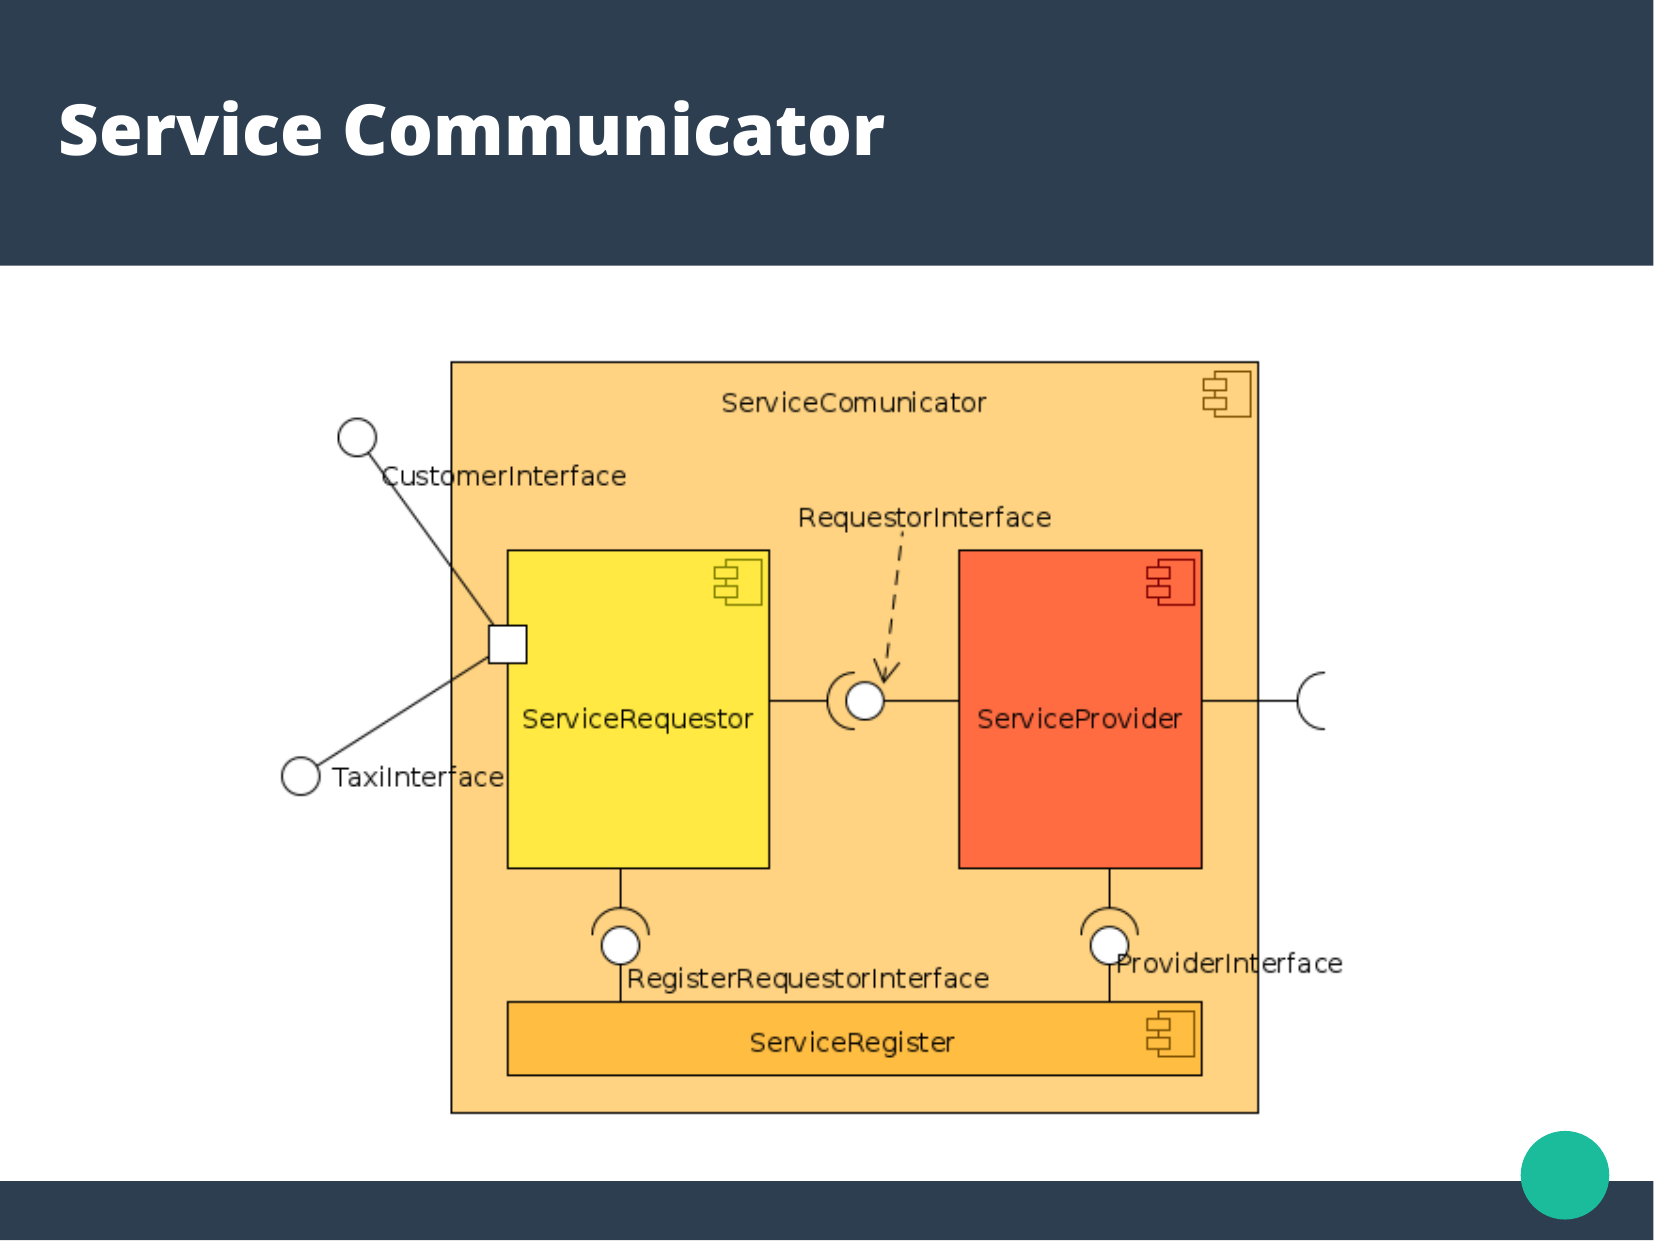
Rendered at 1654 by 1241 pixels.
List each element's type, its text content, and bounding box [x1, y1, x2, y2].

picture [244, 324, 1410, 1152]
title Service Communicator [59, 49, 1595, 207]
